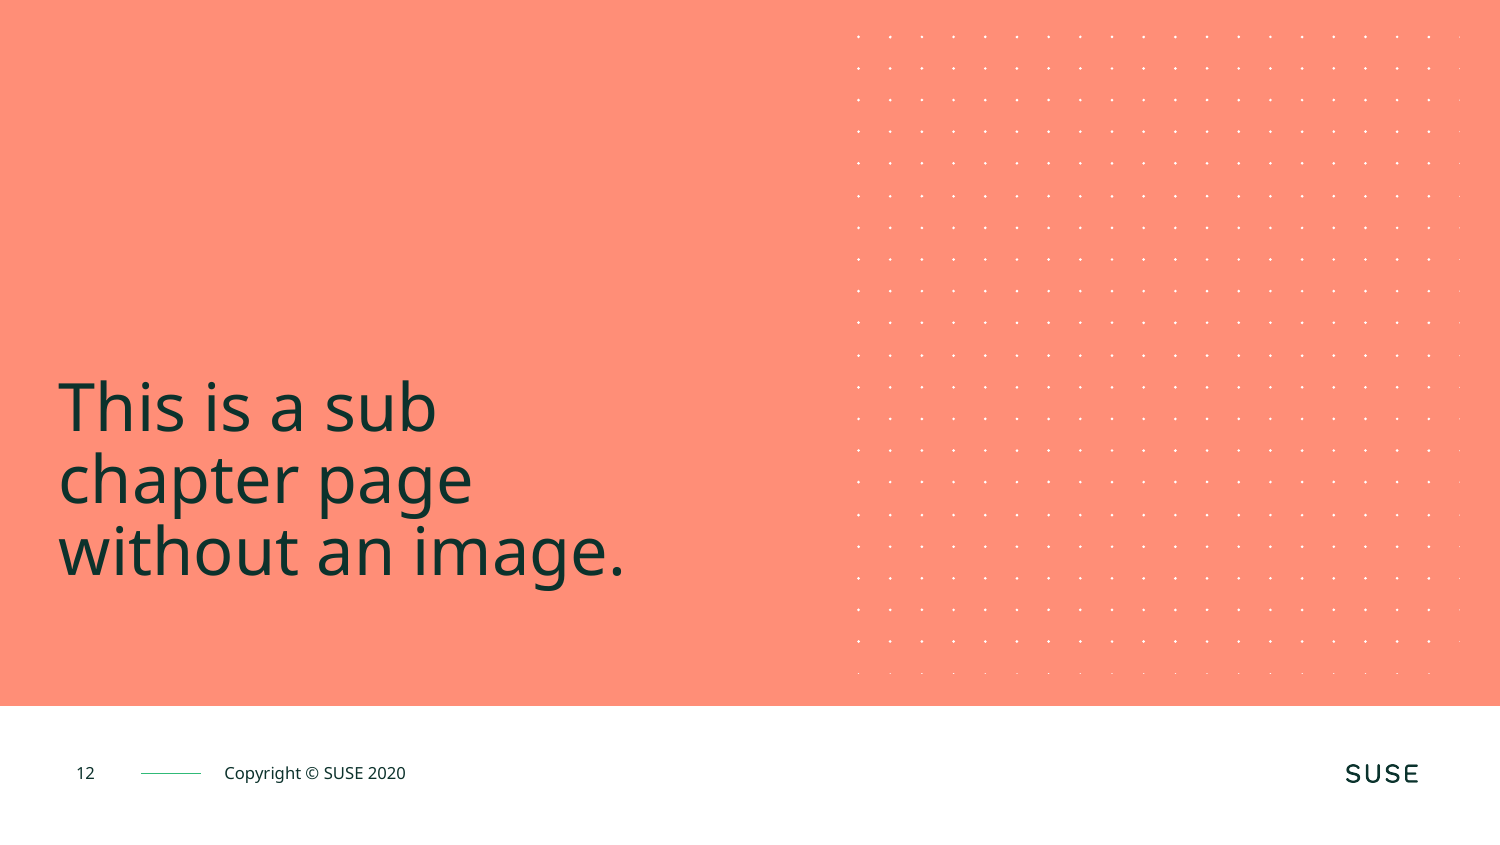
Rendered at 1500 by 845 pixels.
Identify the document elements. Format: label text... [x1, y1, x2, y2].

picture [1346, 764, 1418, 783]
title This is a sub chapter page without an image. [59, 307, 674, 596]
